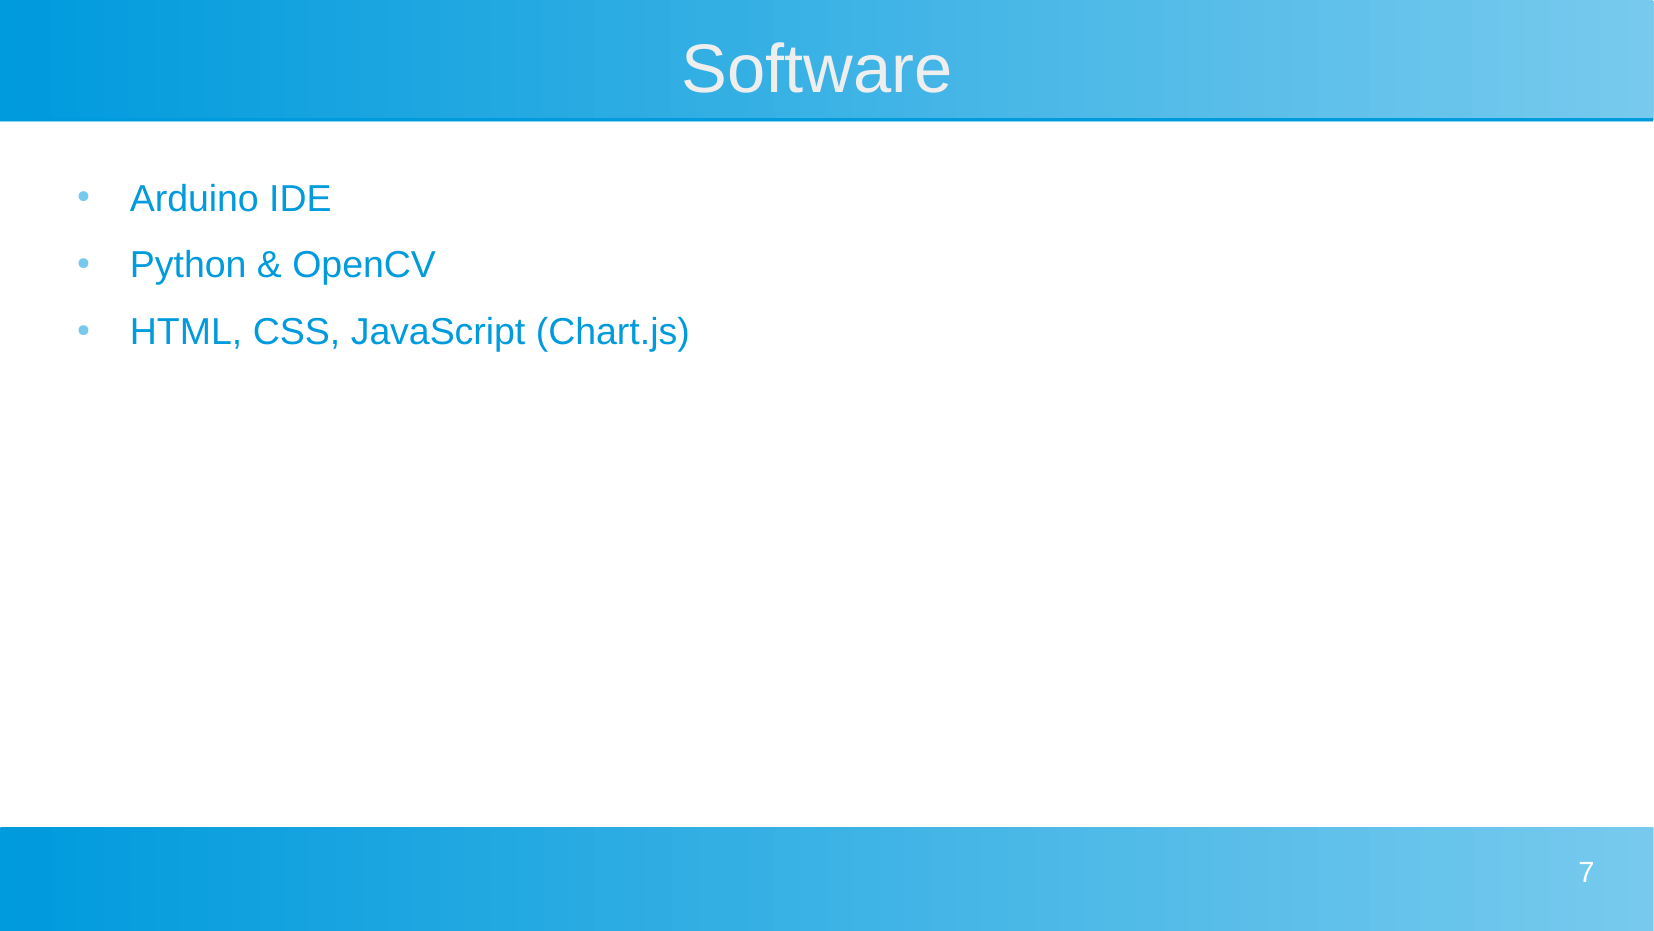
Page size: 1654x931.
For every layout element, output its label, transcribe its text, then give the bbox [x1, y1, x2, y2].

list Arduino IDE Python & OpenCV HTML, CSS, JavaScript (Chart.js) [59, 177, 1595, 768]
title Software [59, 29, 1595, 108]
